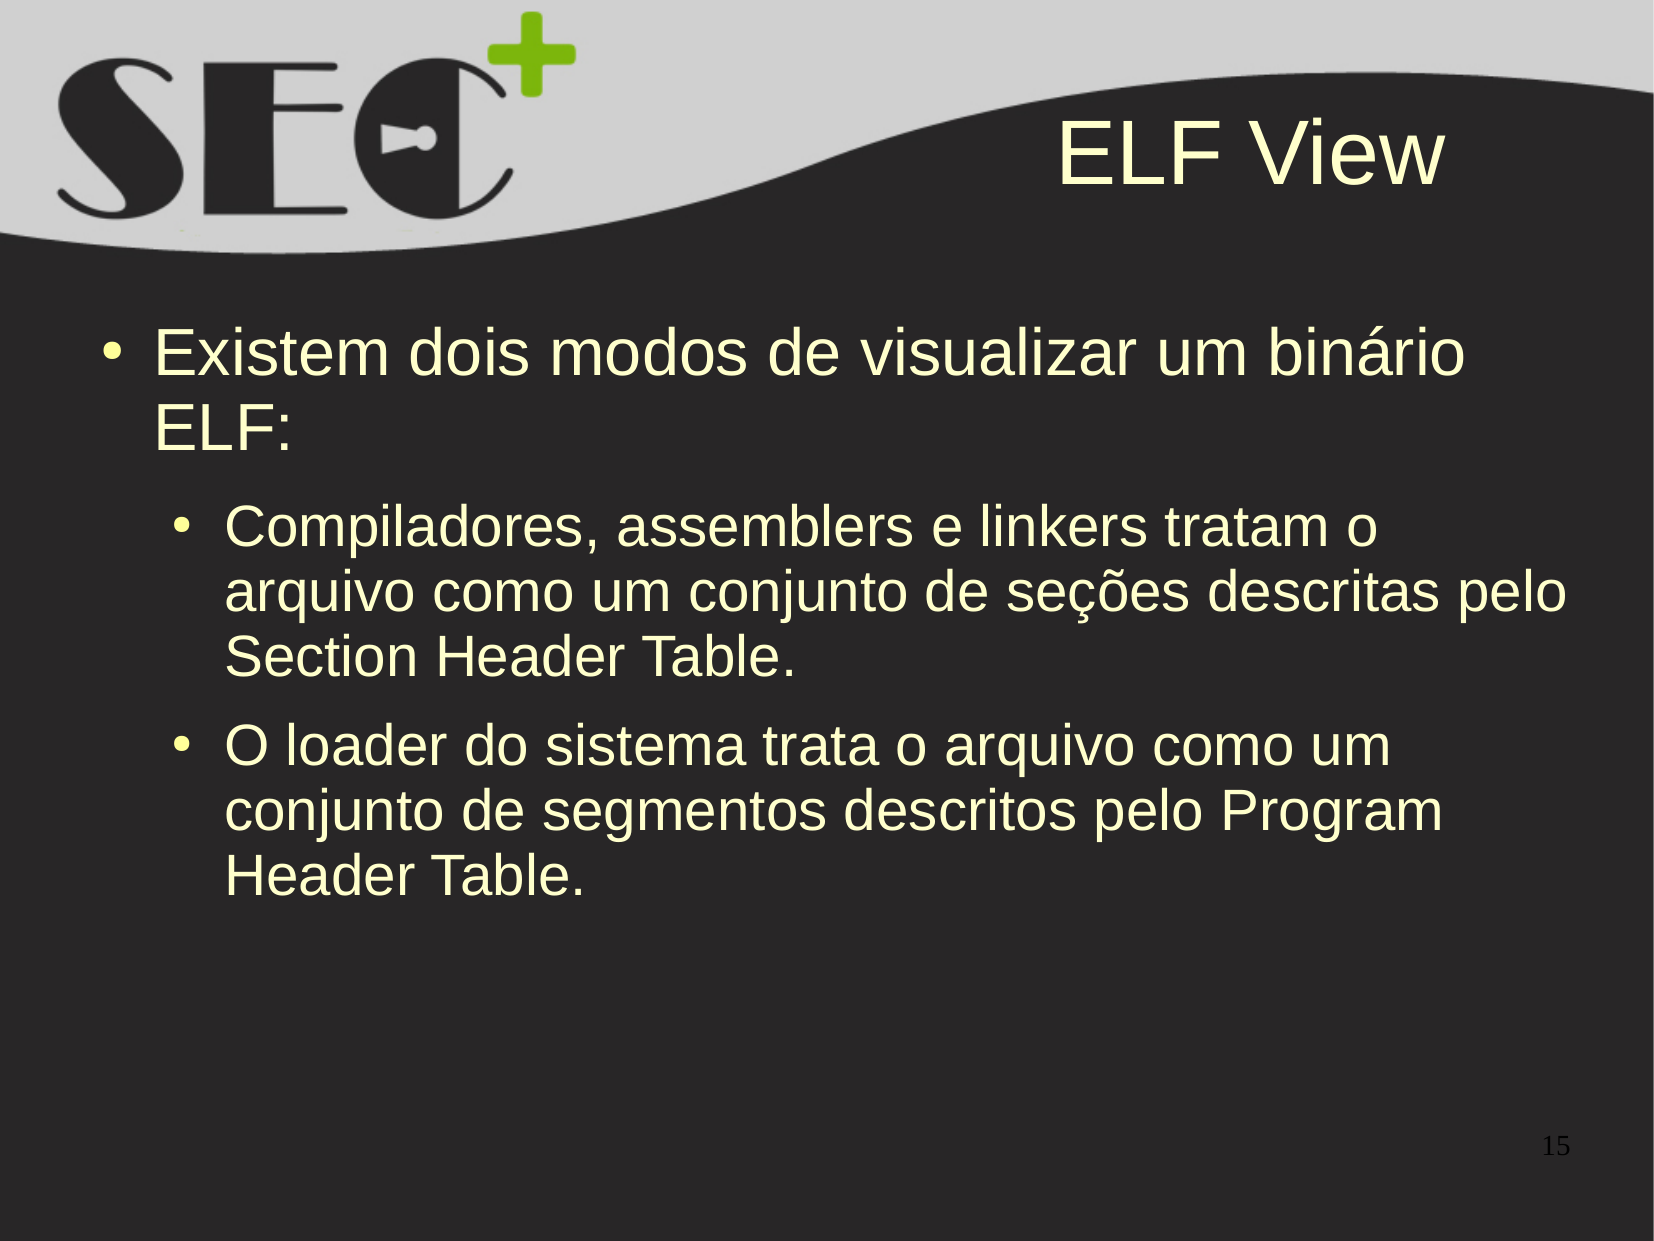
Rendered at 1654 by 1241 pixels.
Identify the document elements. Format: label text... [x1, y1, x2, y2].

list Existem dois modos de visualizar um binário ELF: Compiladores, assemblers e linkers tratam o arquivo como um conjunto de seções descritas pelo Section Header Table. O loader do sistema trata o arquivo como um conjunto de segmentos descritos pelo Program Header Table. [82, 315, 1571, 1109]
title ELF View [930, 49, 1571, 257]
picture [0, 0, 1654, 1241]
